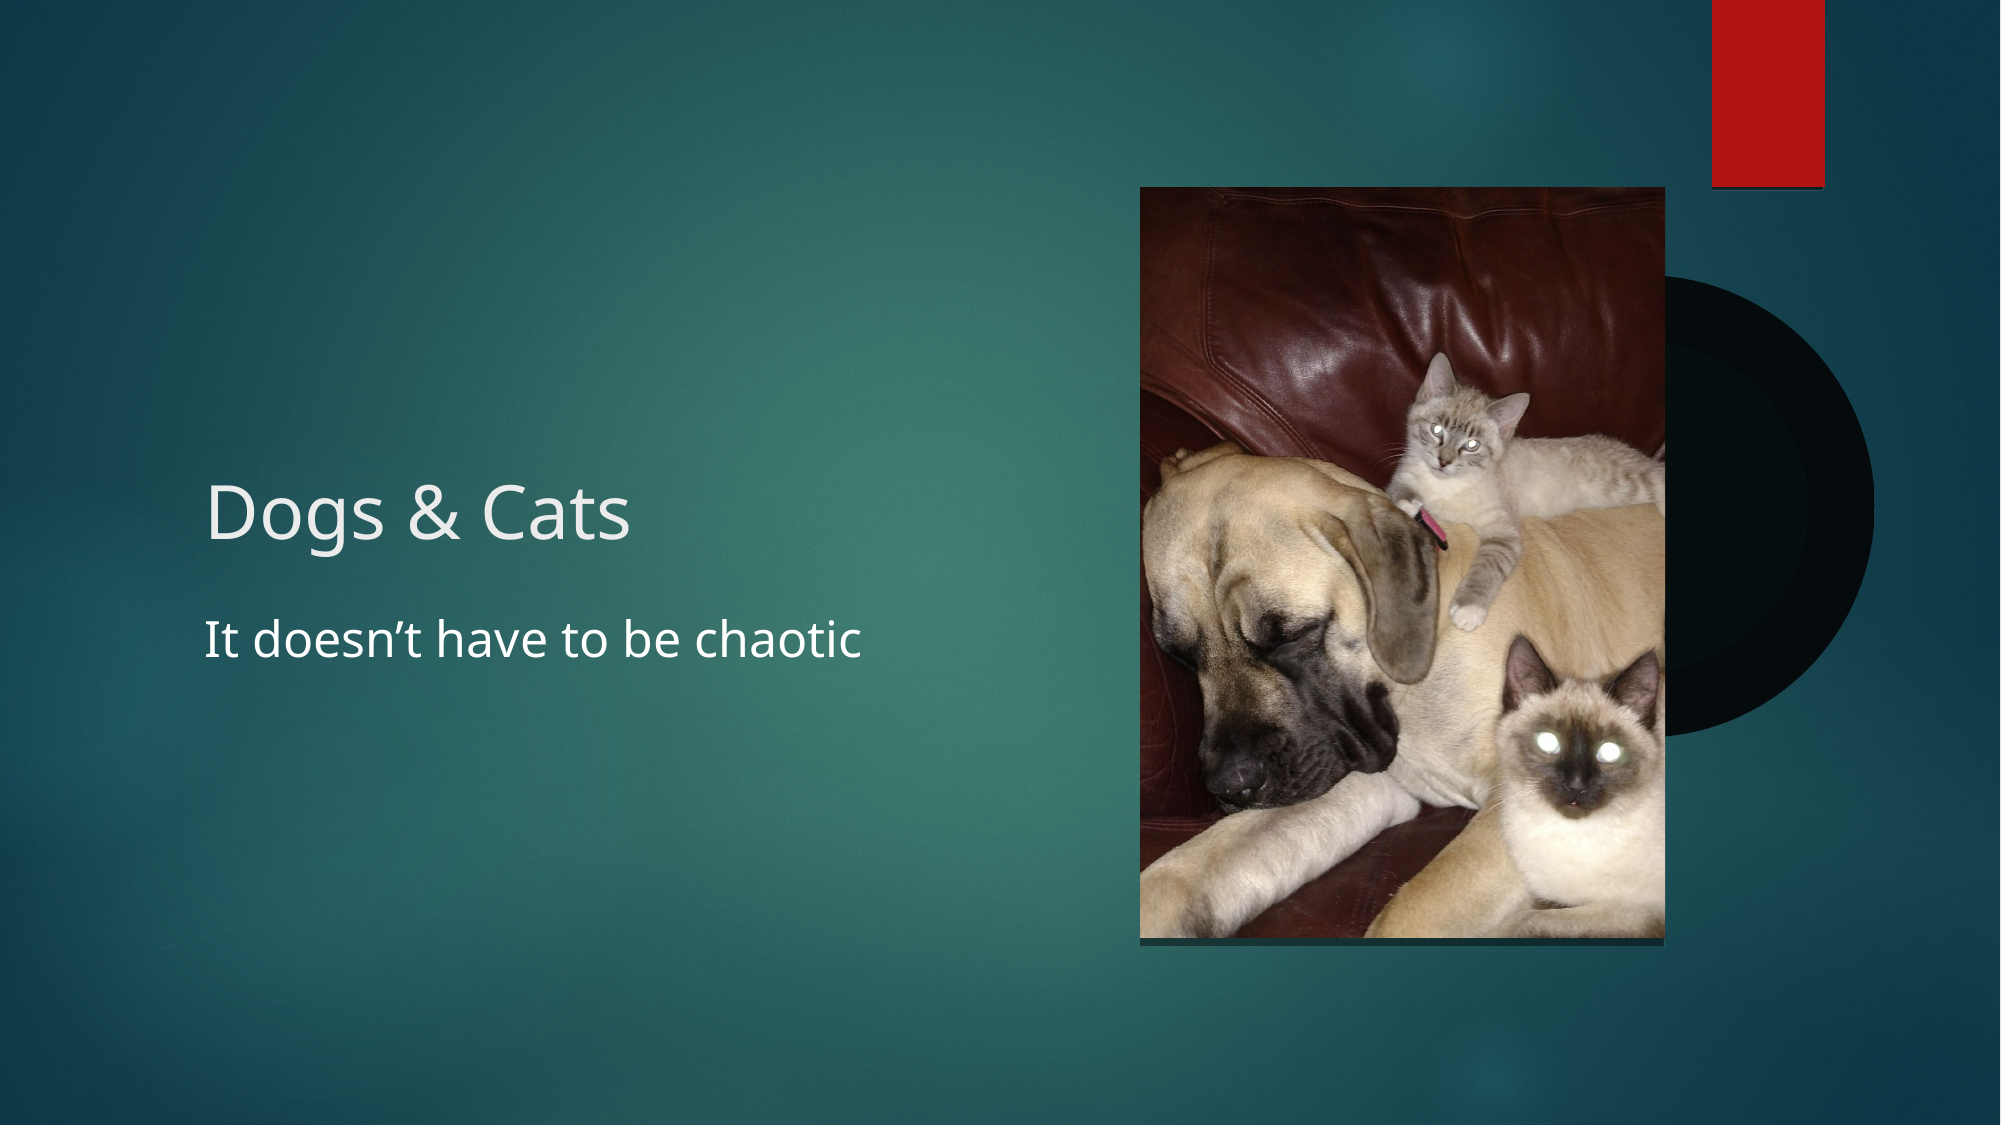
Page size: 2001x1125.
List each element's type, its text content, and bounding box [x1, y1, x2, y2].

list It doesn’t have to be chaotic [189, 600, 1024, 826]
picture [1140, 187, 1666, 938]
title Dogs & Cats [189, 304, 1025, 563]
